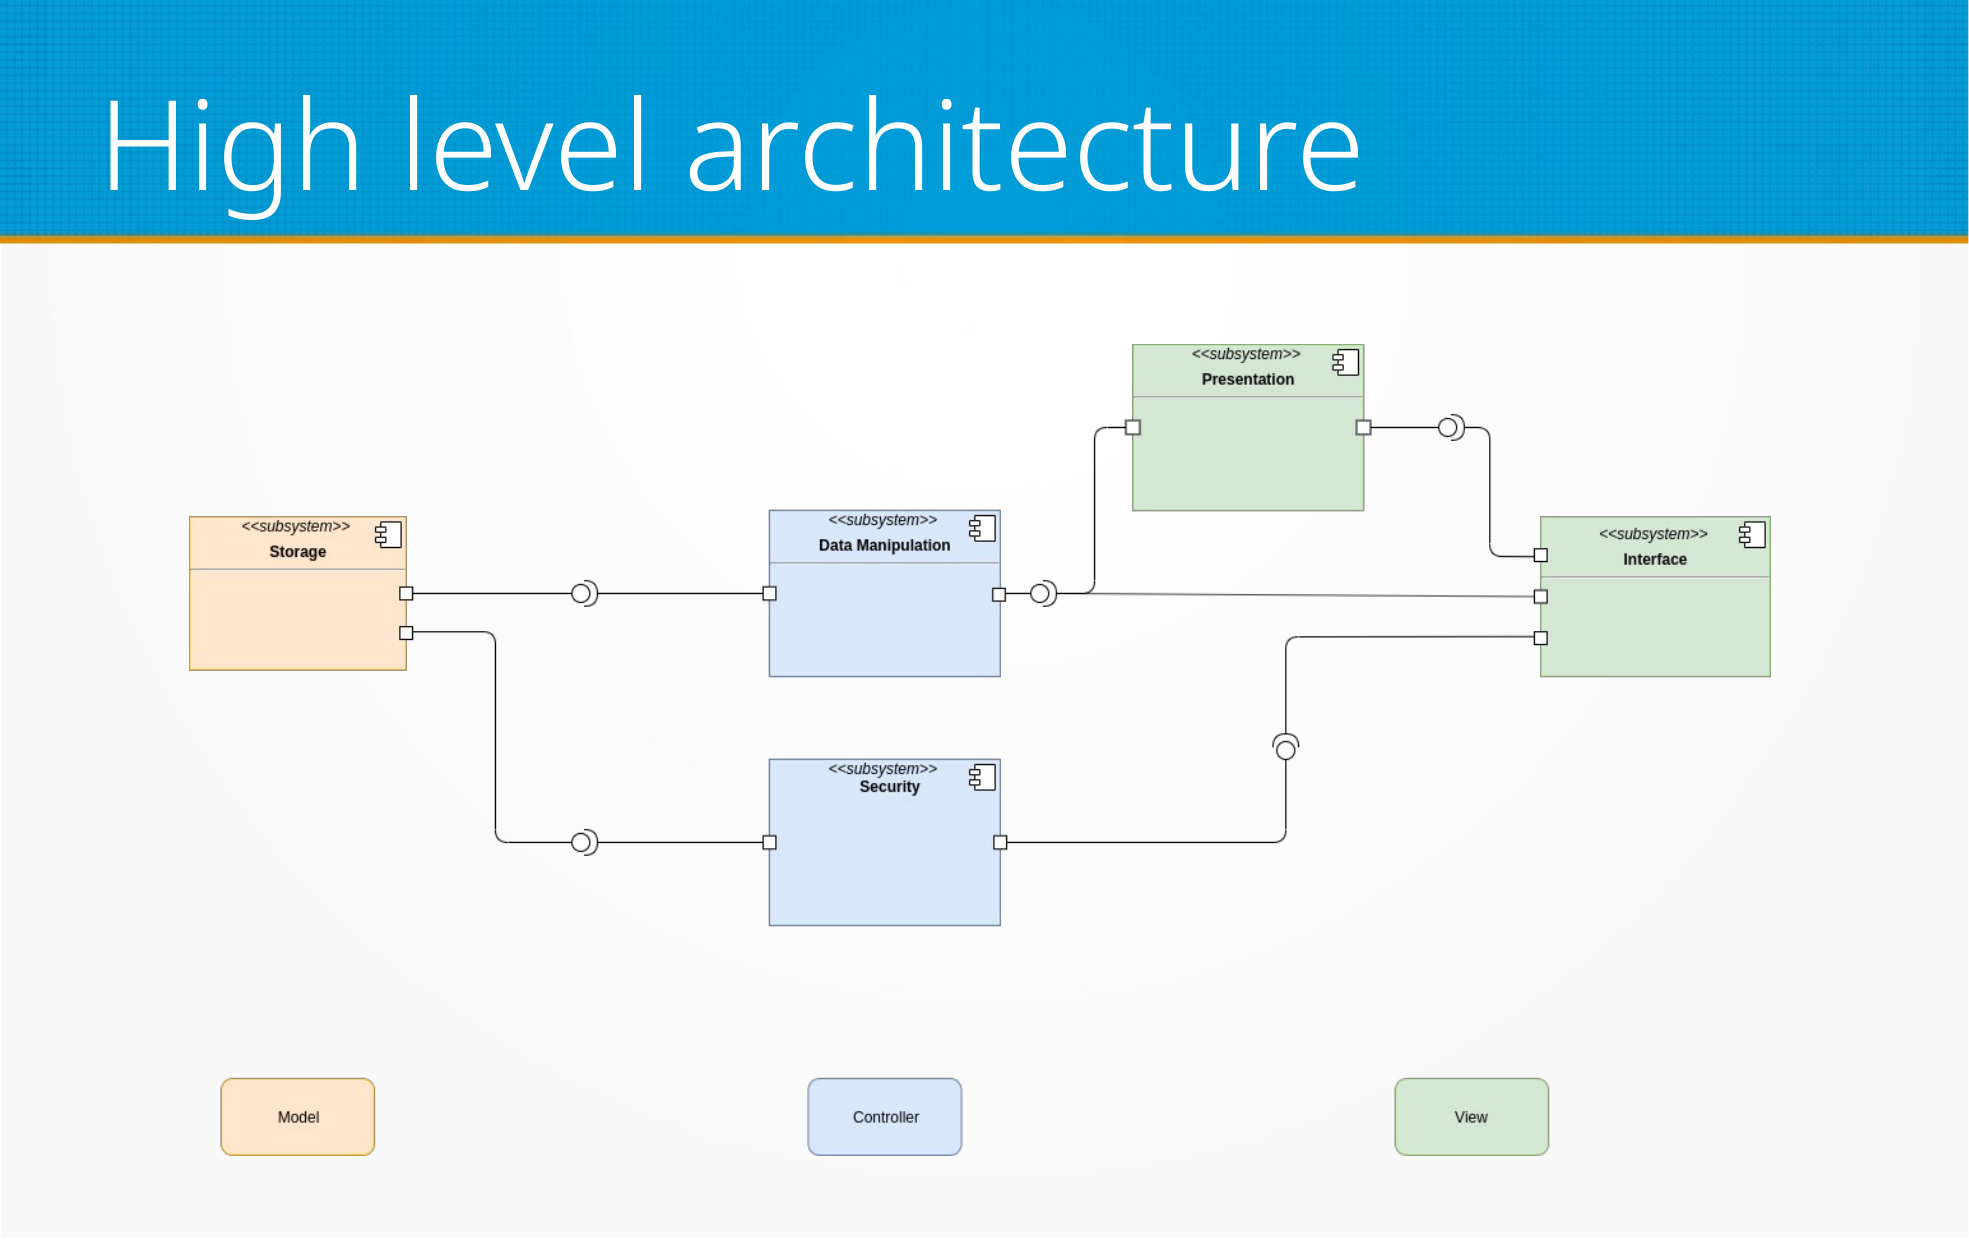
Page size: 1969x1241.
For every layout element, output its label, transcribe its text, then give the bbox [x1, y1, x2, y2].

picture [0, 233, 1969, 1241]
title High level architecture [98, 19, 1870, 227]
